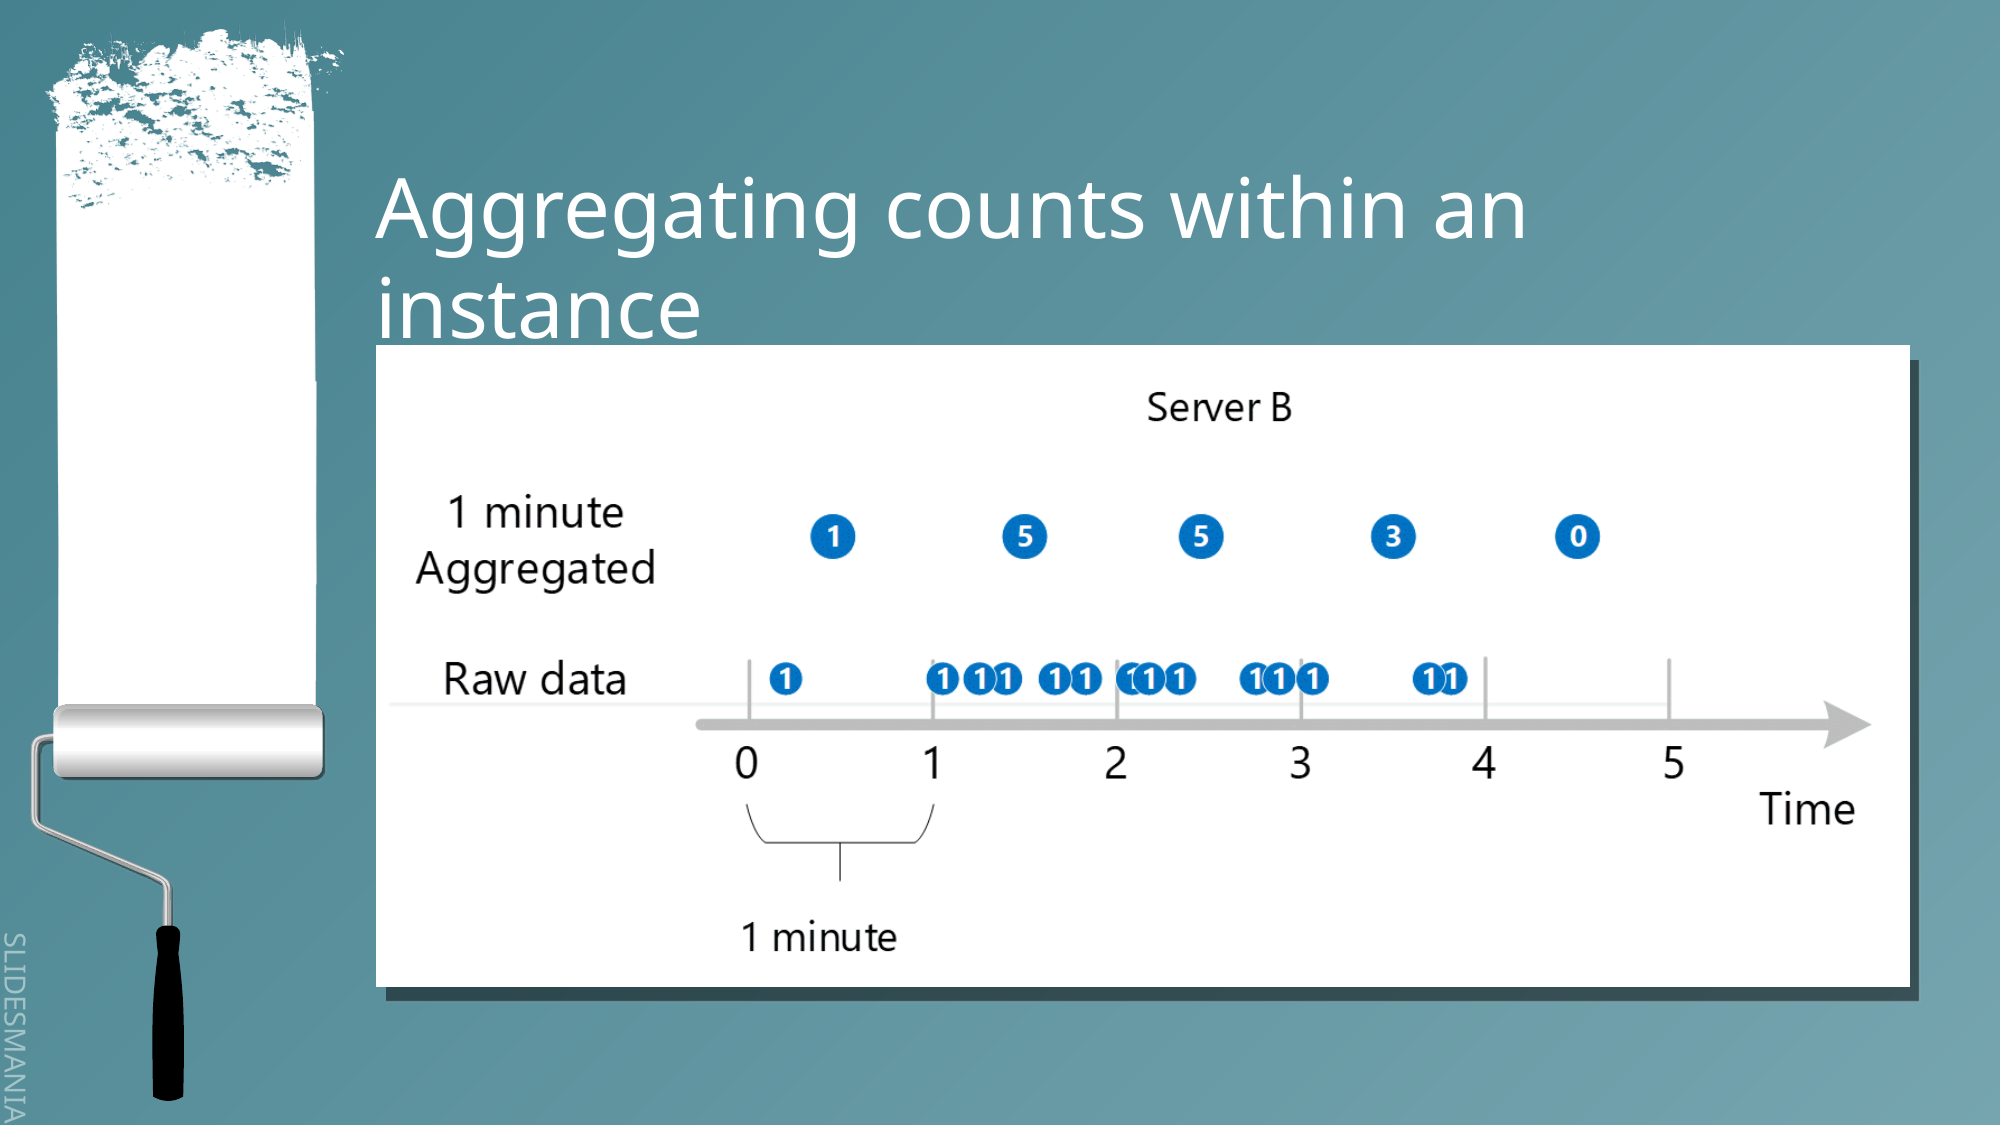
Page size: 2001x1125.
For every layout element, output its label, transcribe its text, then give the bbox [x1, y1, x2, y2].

picture [44, 741, 53, 771]
title Aggregating counts within an instance [355, 134, 1899, 261]
picture [44, 18, 345, 771]
picture [376, 345, 1910, 987]
